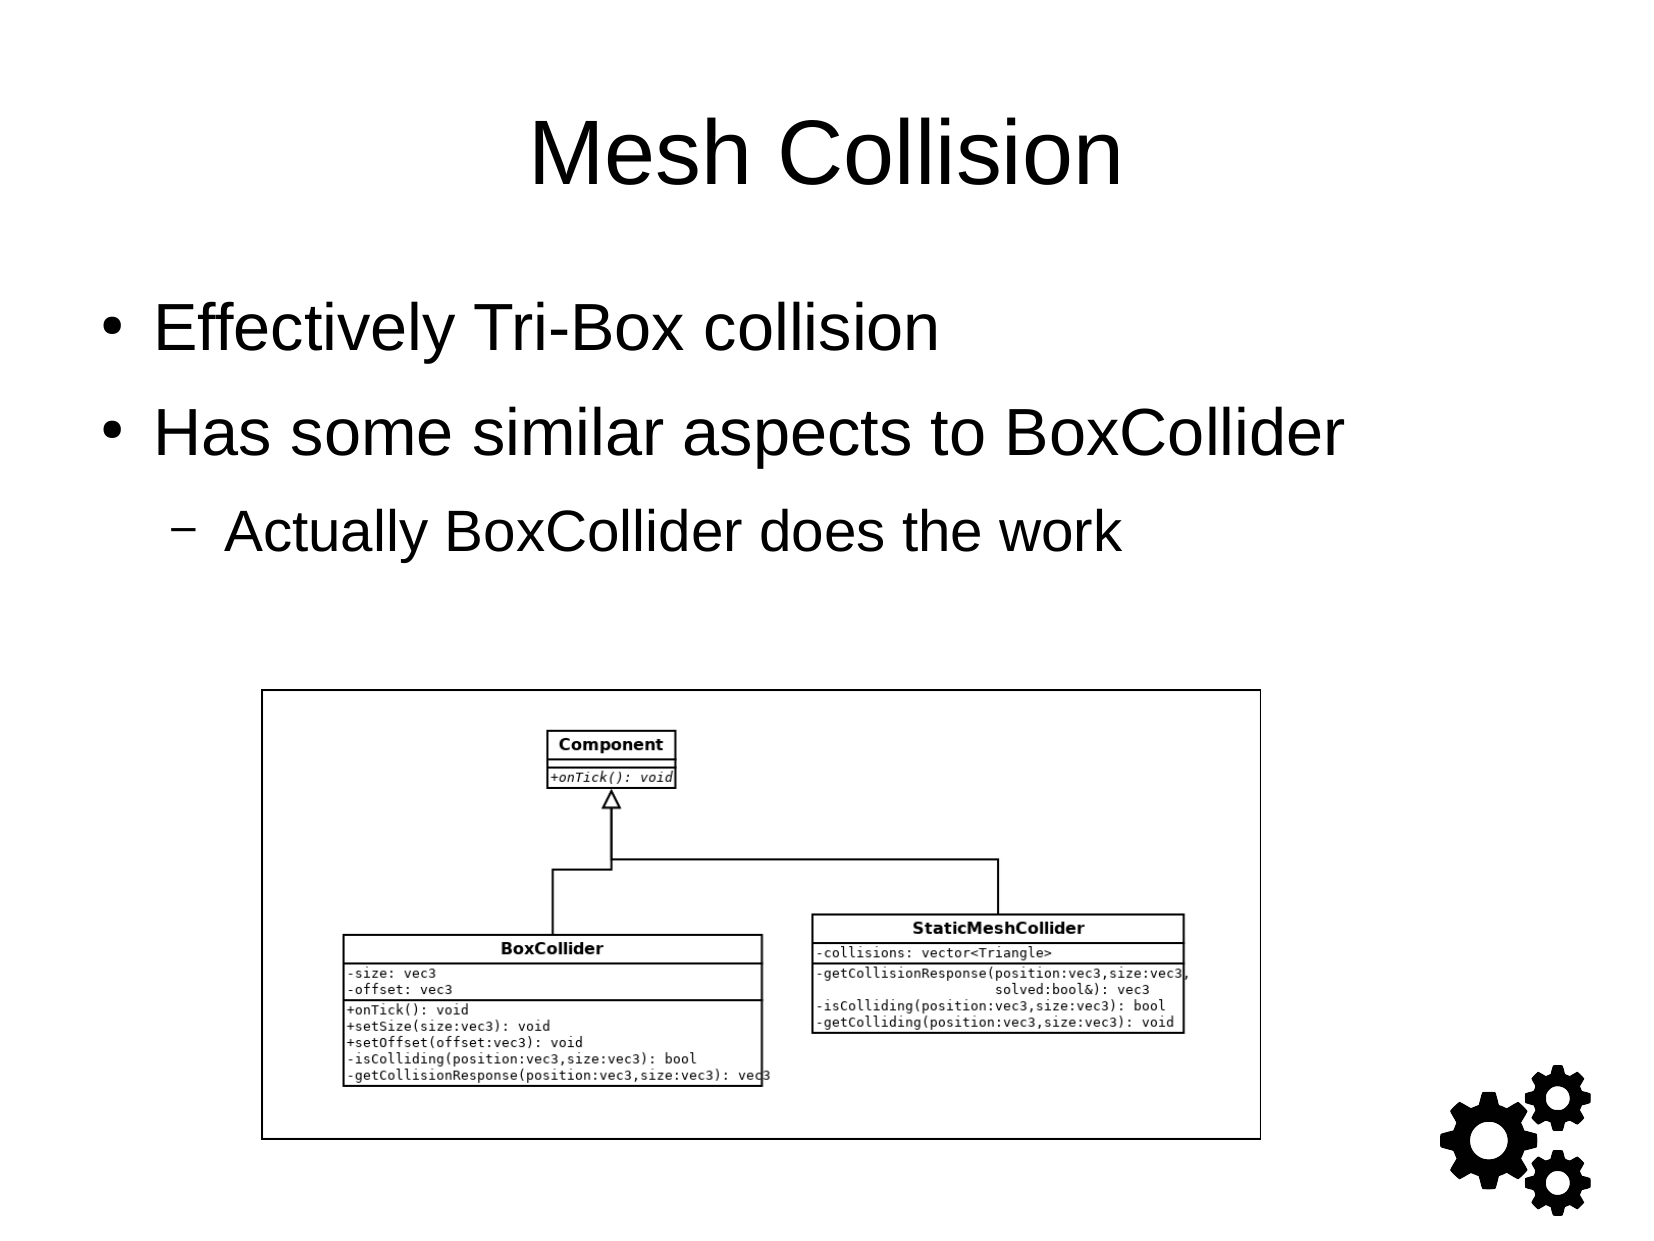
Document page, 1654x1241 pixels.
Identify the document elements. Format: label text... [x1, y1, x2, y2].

picture [1440, 1065, 1591, 1216]
picture [261, 689, 1261, 1141]
title Mesh Collision [82, 49, 1571, 257]
list Effectively Tri-Box collision Has some similar aspects to BoxCollider Actually BoxCollider does the work [82, 290, 1571, 1010]
